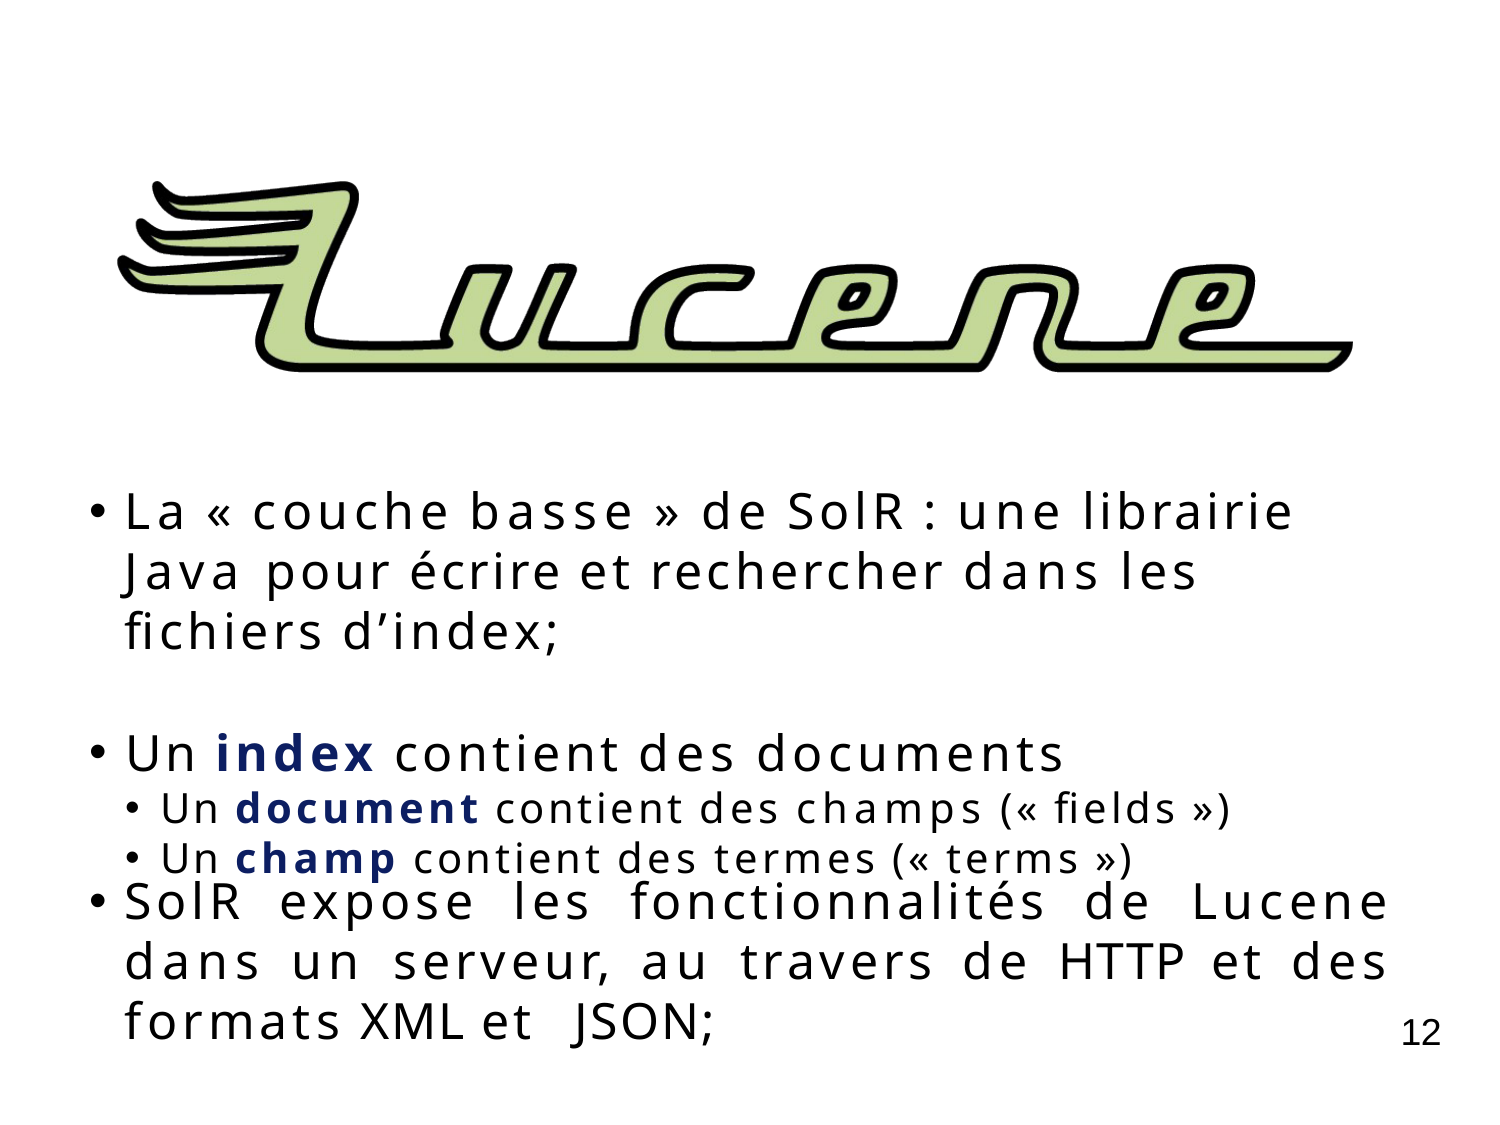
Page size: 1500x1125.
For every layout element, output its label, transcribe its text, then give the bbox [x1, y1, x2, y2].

picture [113, 178, 1353, 374]
text_box 12 [1398, 1006, 1445, 1054]
text_box La « couche basse » de SolR : une librairie Java pour écrire et rechercher dans les fichiers d’index; Un index contient des documents Un document contient des champs (« fields ») Un champ contient des termes (« terms ») [87, 477, 1392, 867]
text_box SolR expose les fonctionnalités de Lucene dans un serveur, au travers de HTTP et des formats XML et JSON; [87, 867, 1395, 1050]
